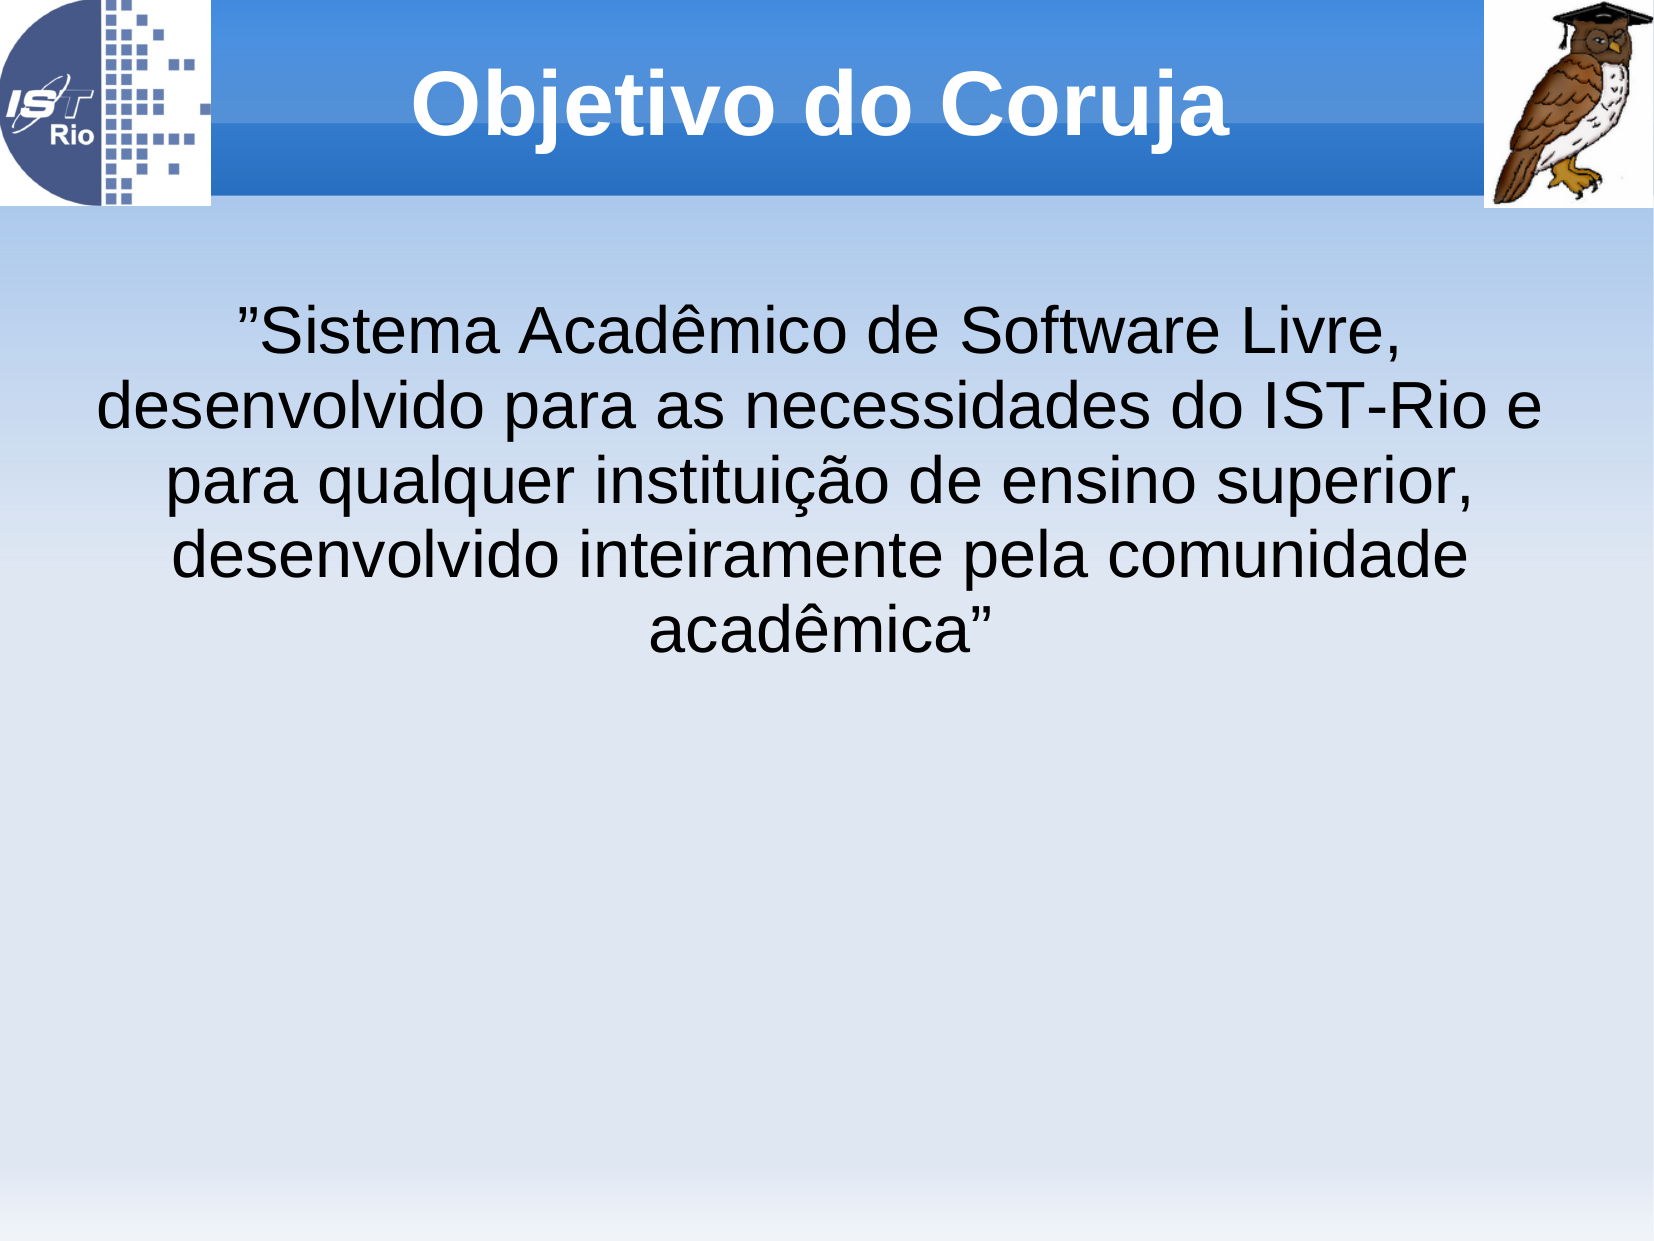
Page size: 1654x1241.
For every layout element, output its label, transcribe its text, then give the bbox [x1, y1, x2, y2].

subtitle ”Sistema Acadêmico de Software Livre, desenvolvido para as necessidades do IST-Rio e para qualquer instituição de ensino superior, desenvolvido inteiramente pela comunidade acadêmica” [76, 0, 1565, 1109]
picture [0, 0, 1654, 1241]
